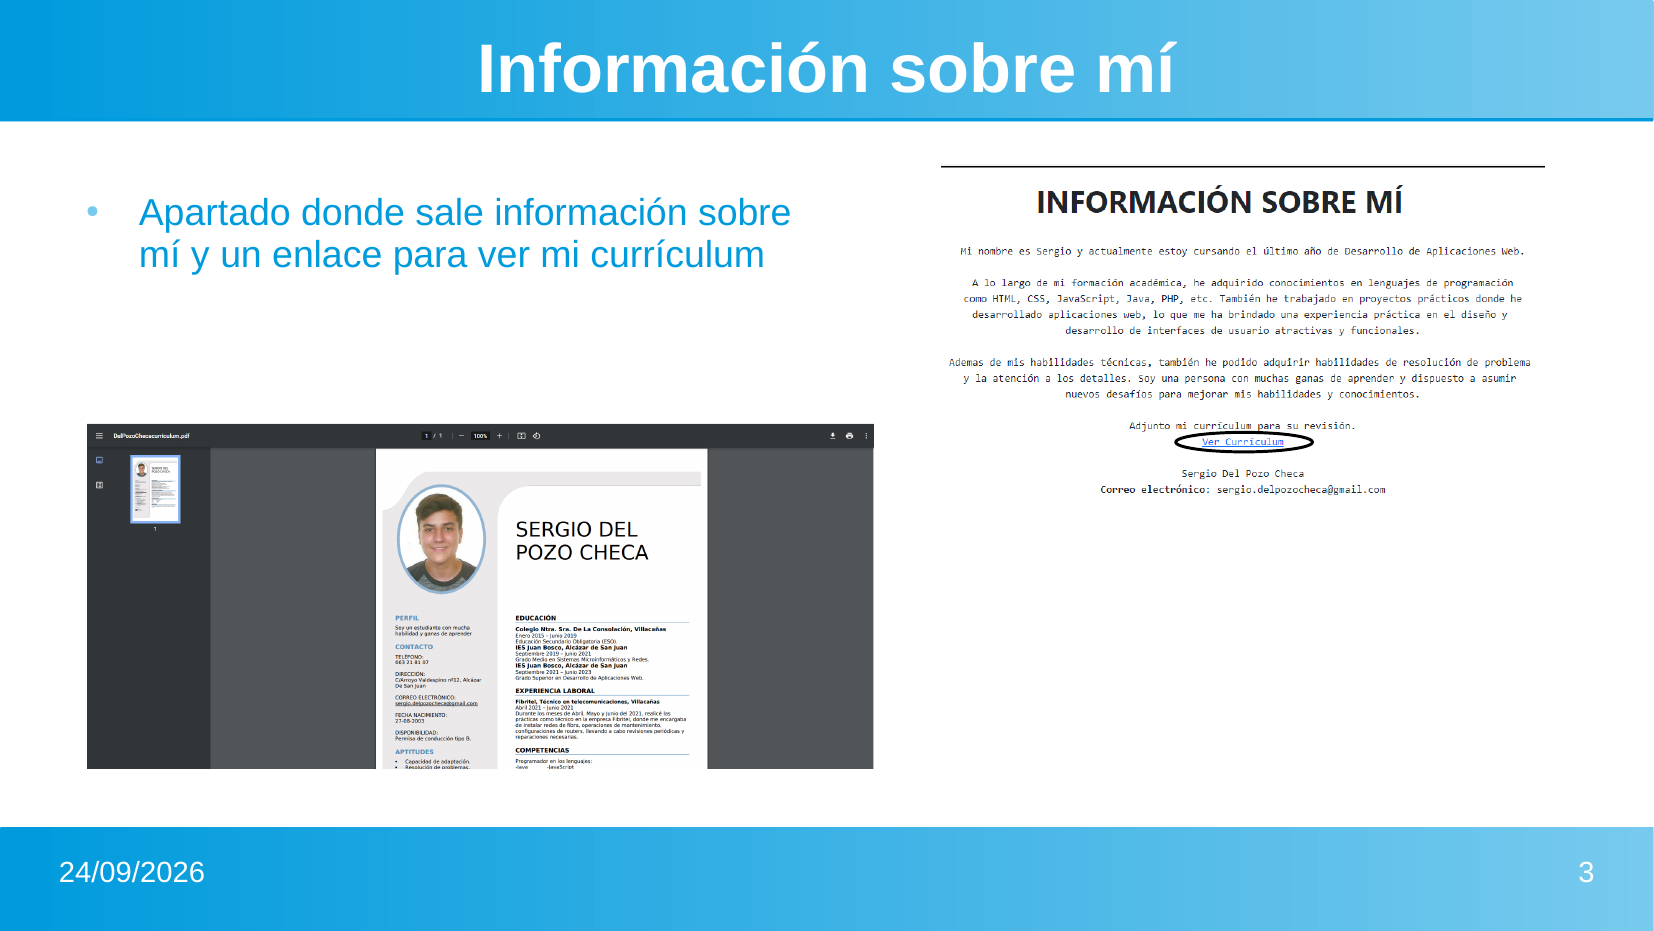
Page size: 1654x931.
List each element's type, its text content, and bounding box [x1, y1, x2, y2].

picture [87, 423, 874, 769]
title Información sobre mí [59, 29, 1595, 108]
picture [941, 164, 1545, 513]
list Apartado donde sale información sobre mí y un enlace para ver mi currículum [68, 191, 818, 331]
